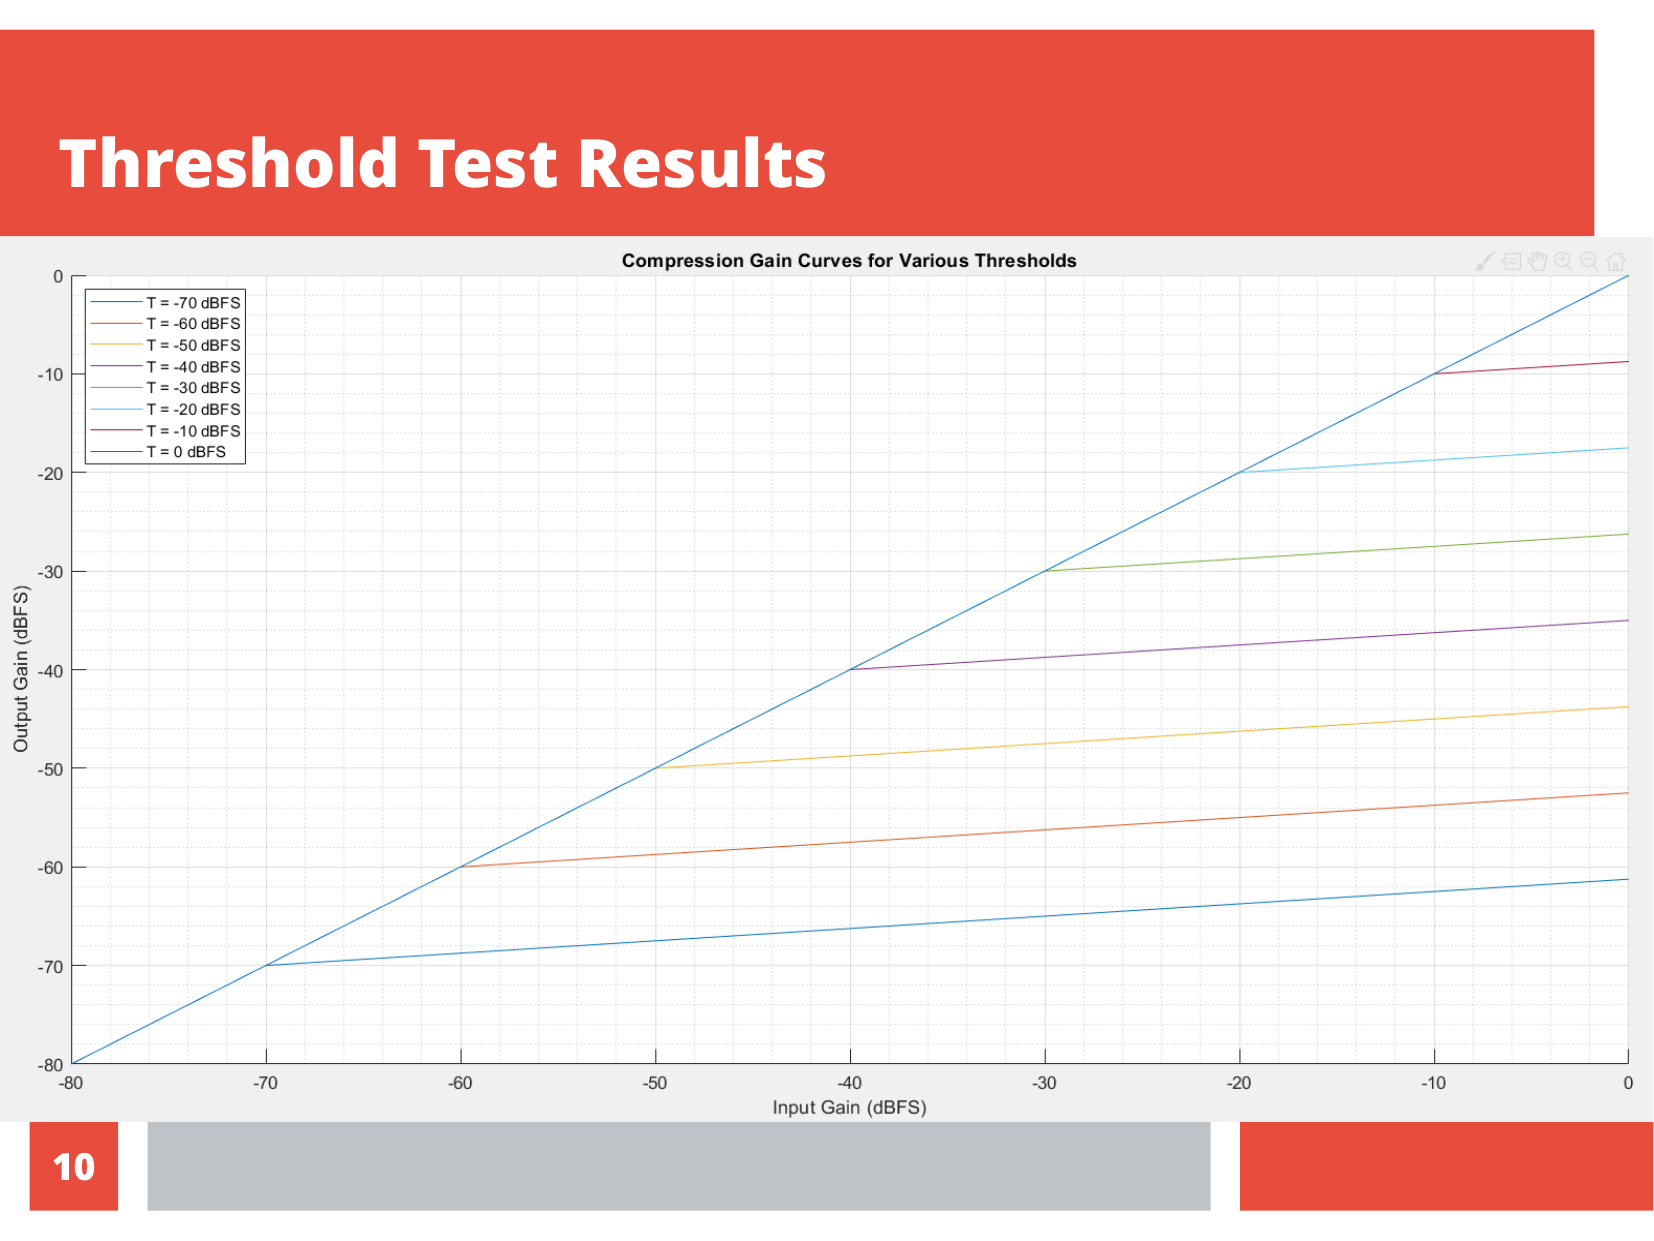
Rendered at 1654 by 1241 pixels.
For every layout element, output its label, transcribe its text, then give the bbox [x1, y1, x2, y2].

picture [0, 237, 1654, 1123]
title Threshold Test Results [59, 59, 1595, 207]
